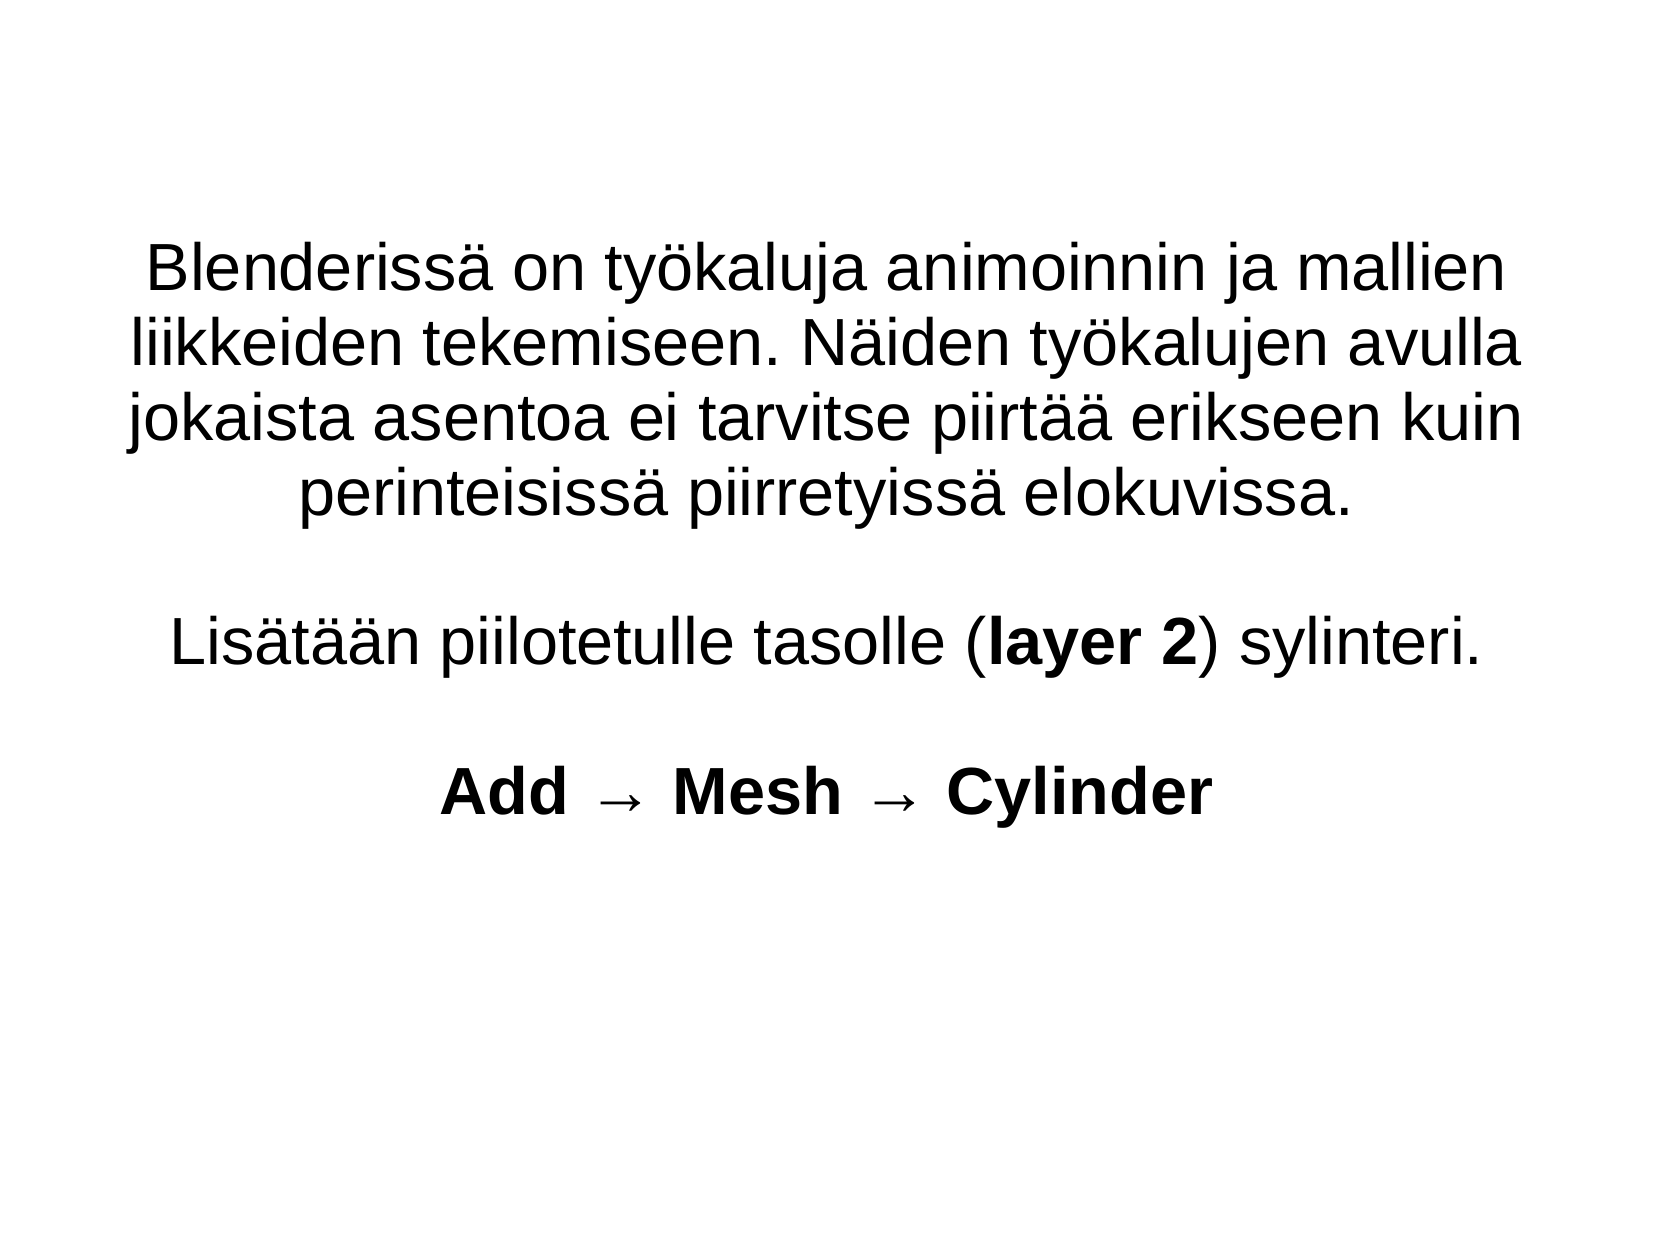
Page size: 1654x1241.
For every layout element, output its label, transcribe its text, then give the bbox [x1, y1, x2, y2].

subtitle Blenderissä on työkaluja animoinnin ja mallien liikkeiden tekemiseen. Näiden työkalujen avulla jokaista asentoa ei tarvitse piirtää erikseen kuin perinteisissä piirretyissä elokuvissa. Lisätään piilotetulle tasolle (layer 2) sylinteri. Add → Mesh → Cylinder [82, 49, 1571, 1010]
